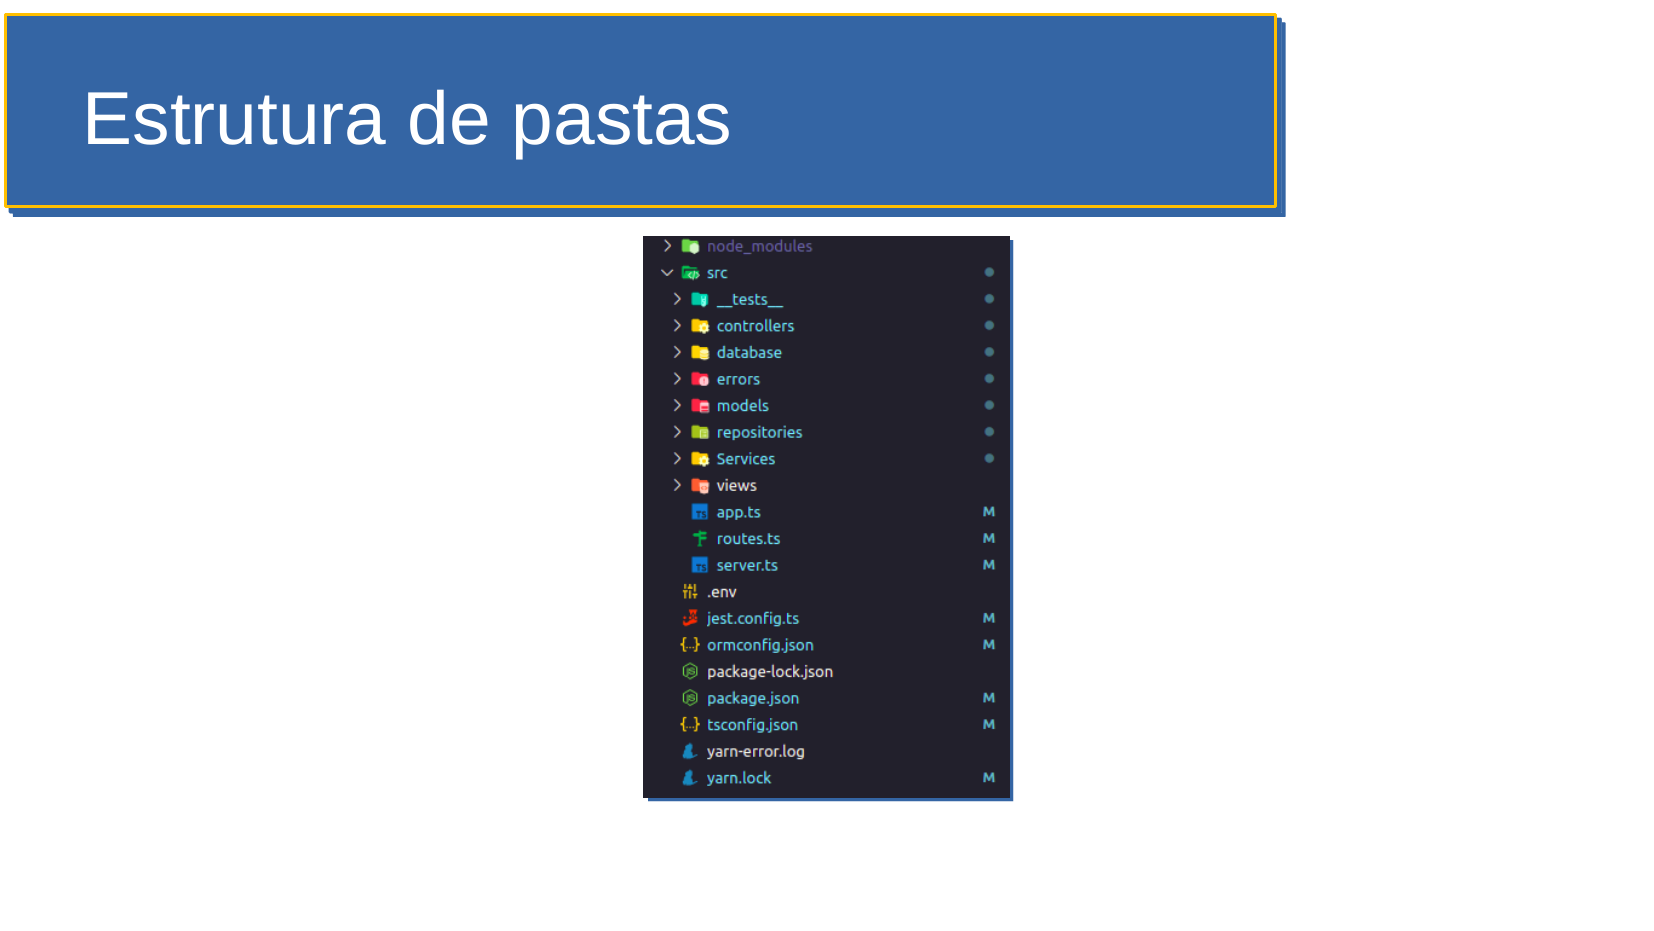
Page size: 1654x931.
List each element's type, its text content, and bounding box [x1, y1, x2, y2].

title Estrutura de pastas [82, 44, 1235, 192]
picture [643, 236, 1010, 798]
